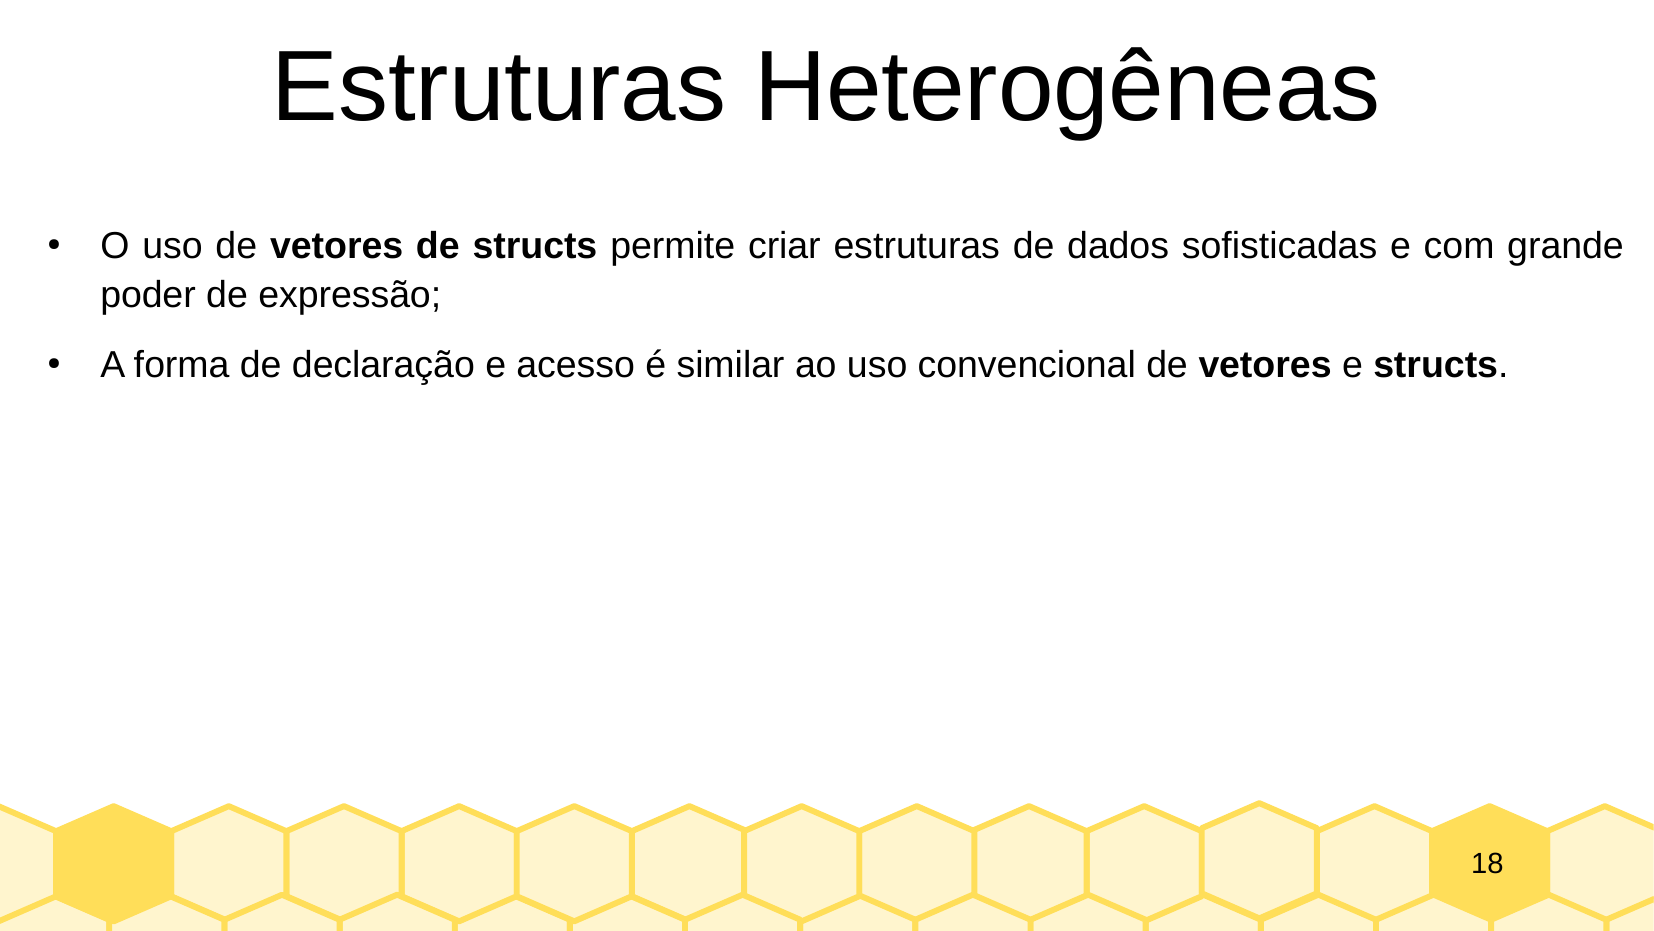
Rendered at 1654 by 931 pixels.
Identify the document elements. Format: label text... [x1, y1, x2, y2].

title Estruturas Heterogêneas [29, 11, 1625, 160]
list O uso de vetores de structs permite criar estruturas de dados sofisticadas e com grande poder de expressão; A forma de declaração e acesso é similar ao uso convencional de vetores e structs. [29, 218, 1625, 739]
